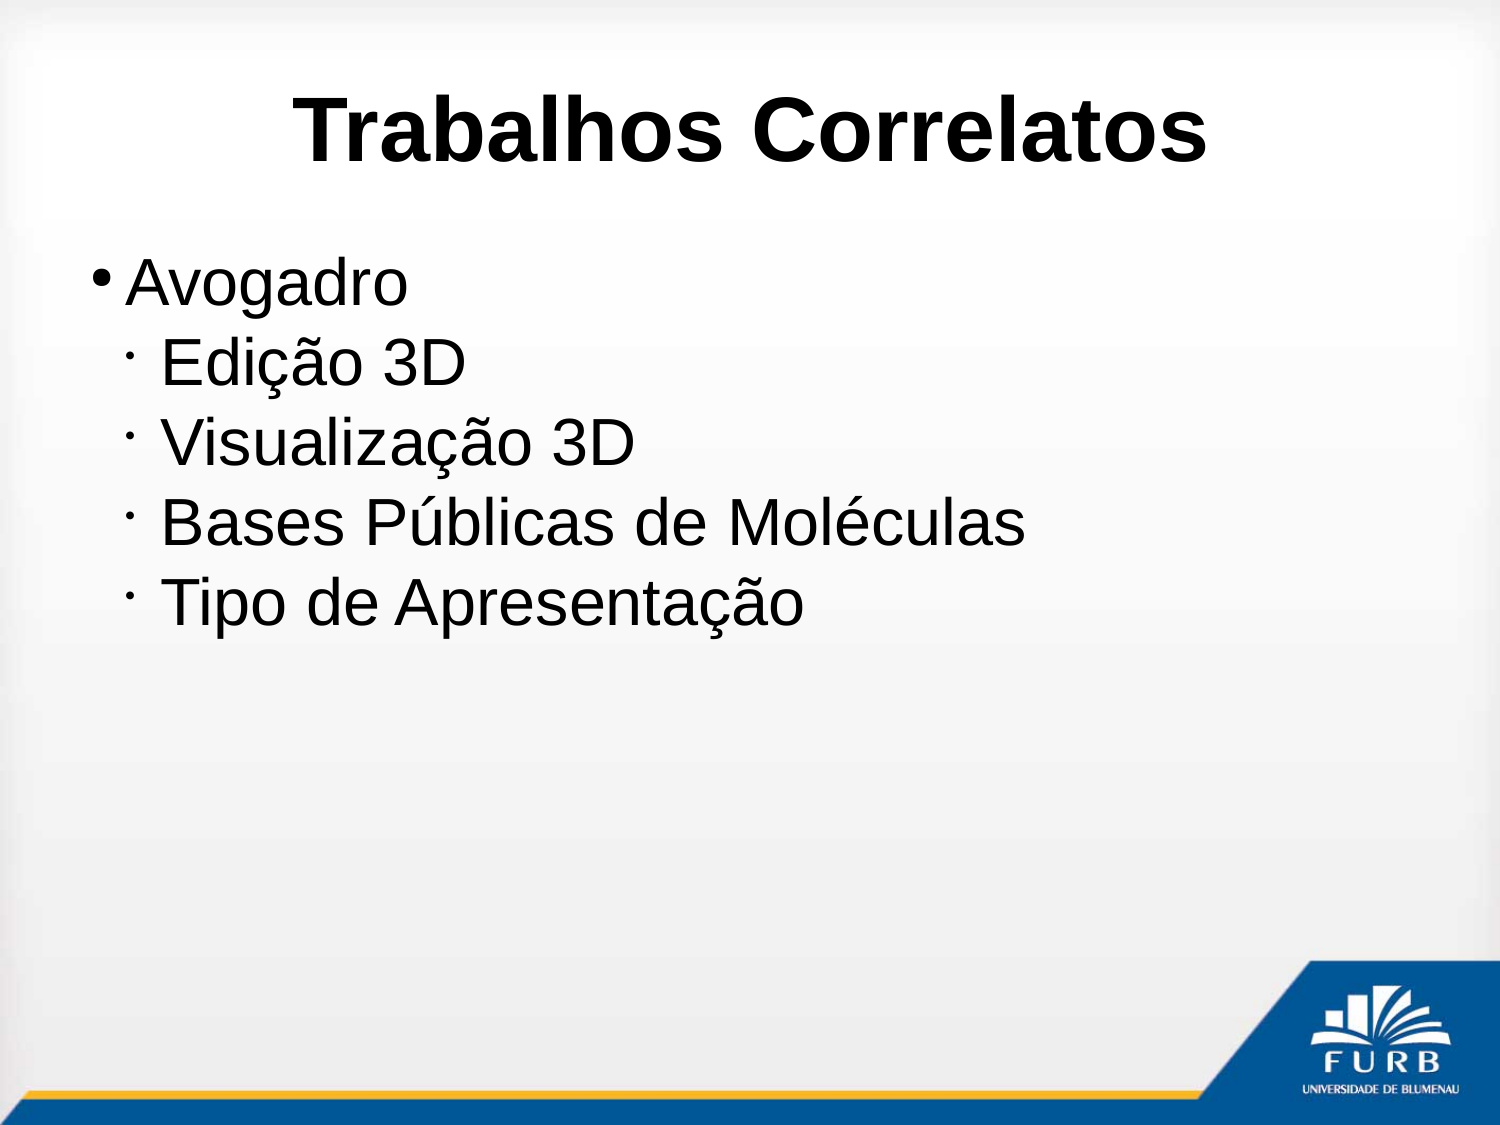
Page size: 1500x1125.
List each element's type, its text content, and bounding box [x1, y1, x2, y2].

text_box Avogadro Edição 3D Visualização 3D Bases Públicas de Moléculas Tipo de Apresentação [74, 231, 1425, 1000]
picture [0, 0, 1500, 1125]
text_box Trabalhos Correlatos [76, 30, 1427, 219]
